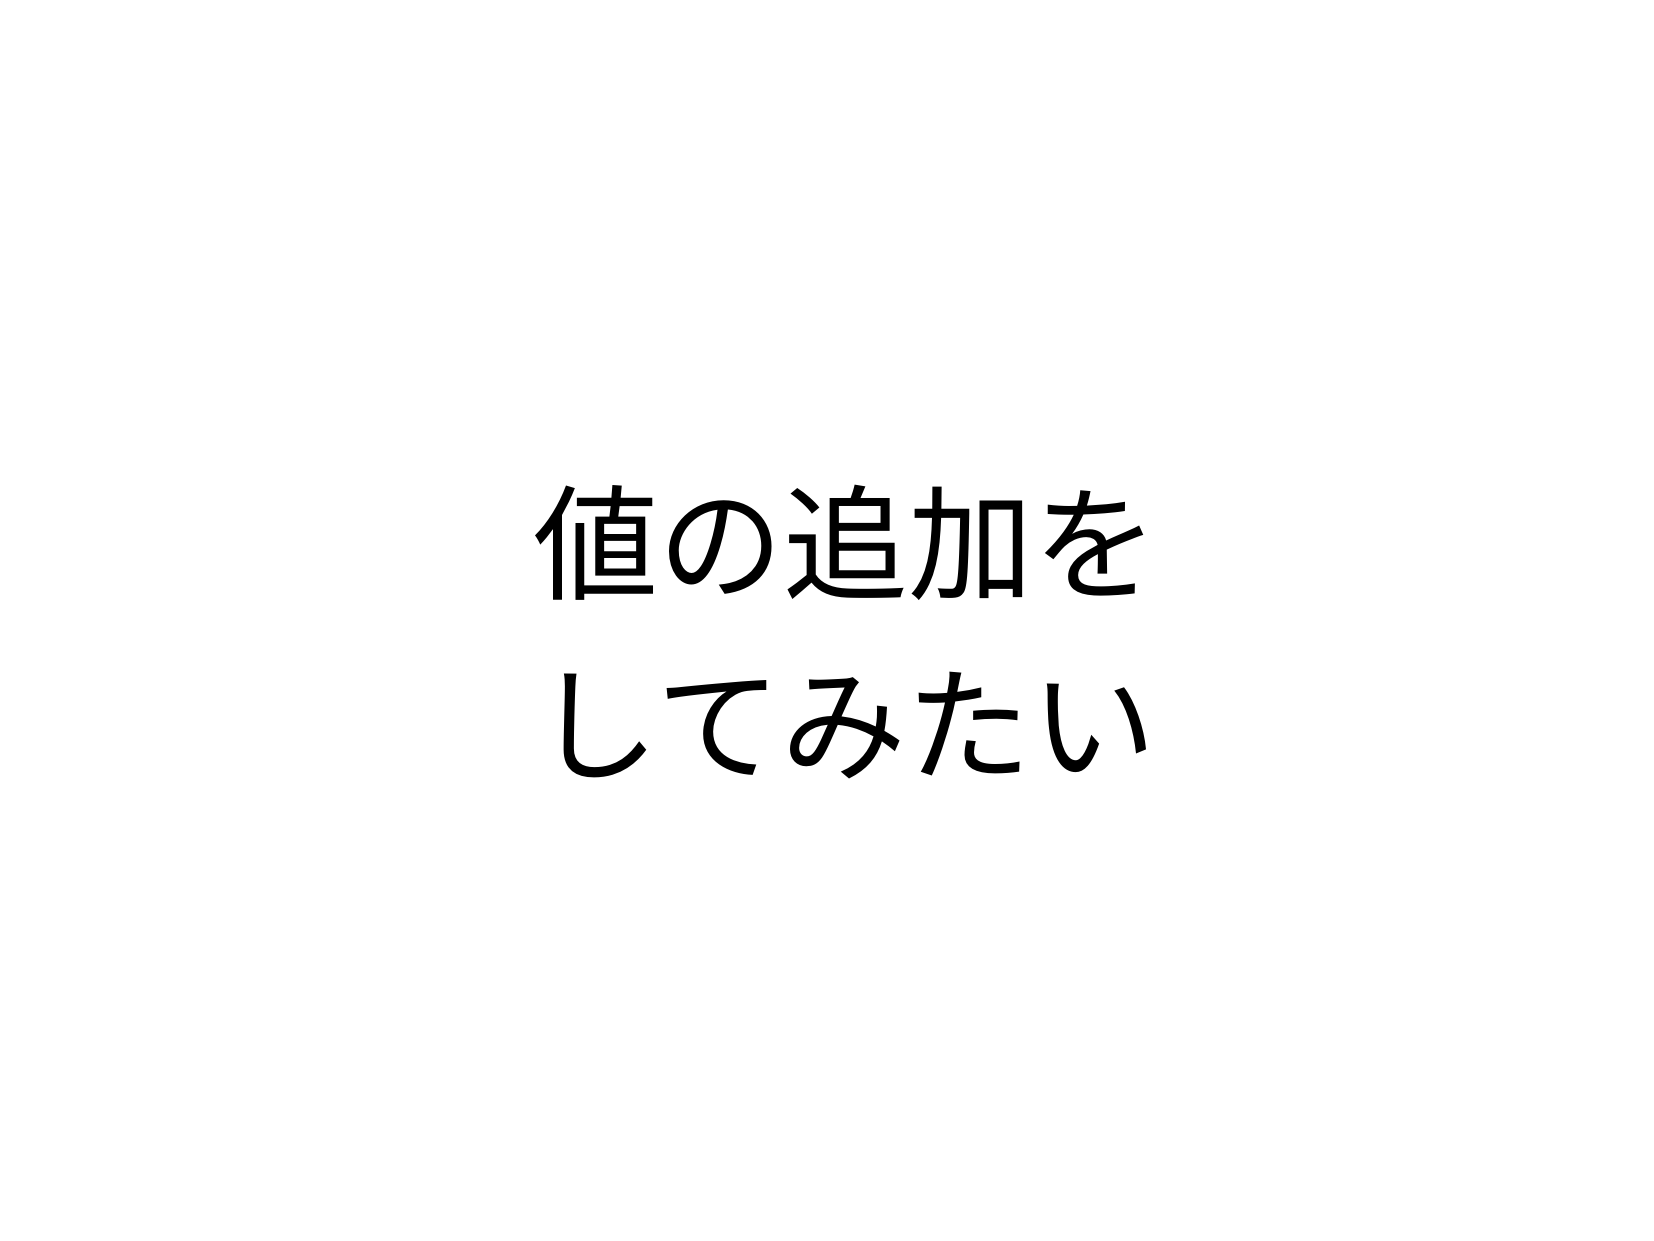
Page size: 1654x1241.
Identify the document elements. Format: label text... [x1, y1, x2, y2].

list 値の追加を してみたい [82, 59, 1538, 1193]
